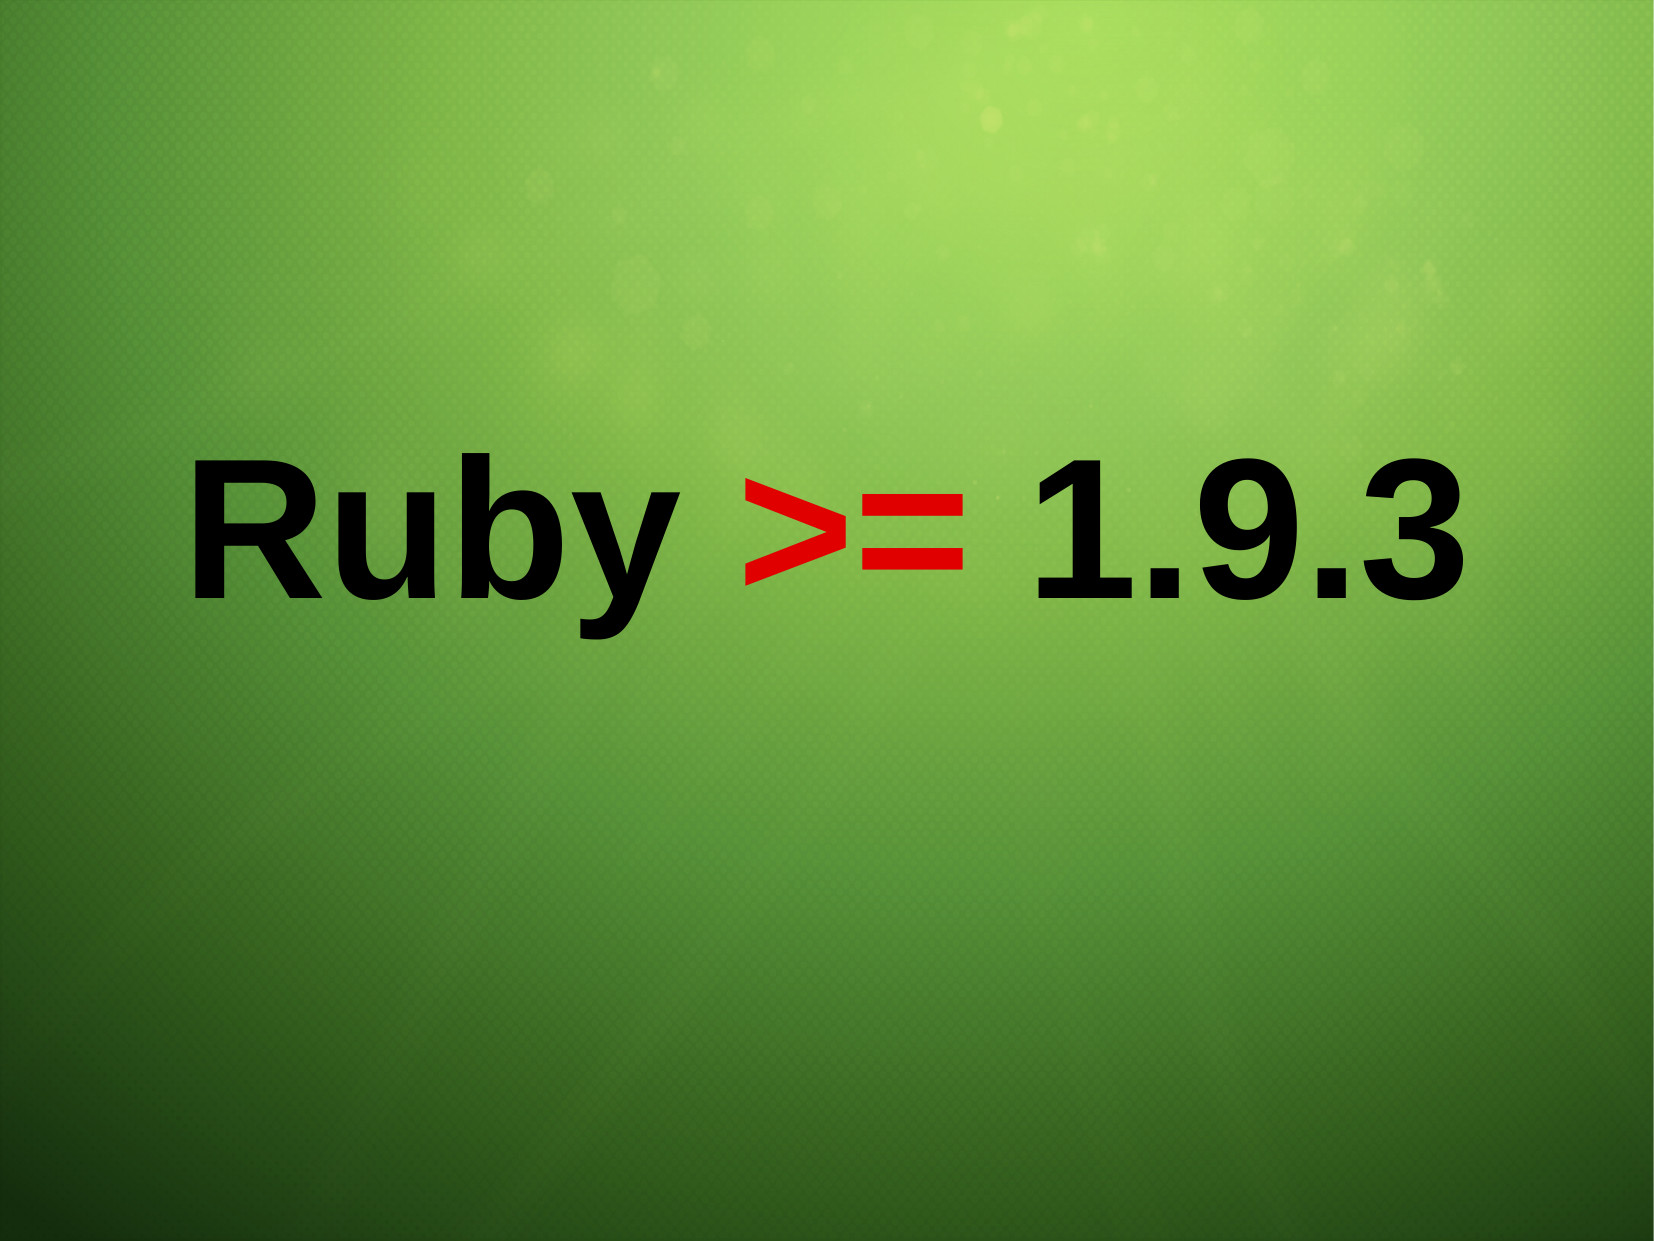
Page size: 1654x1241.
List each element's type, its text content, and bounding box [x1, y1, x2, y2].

subtitle Ruby >= 1.9.3 [82, 49, 1571, 1010]
picture [0, 0, 1654, 1241]
